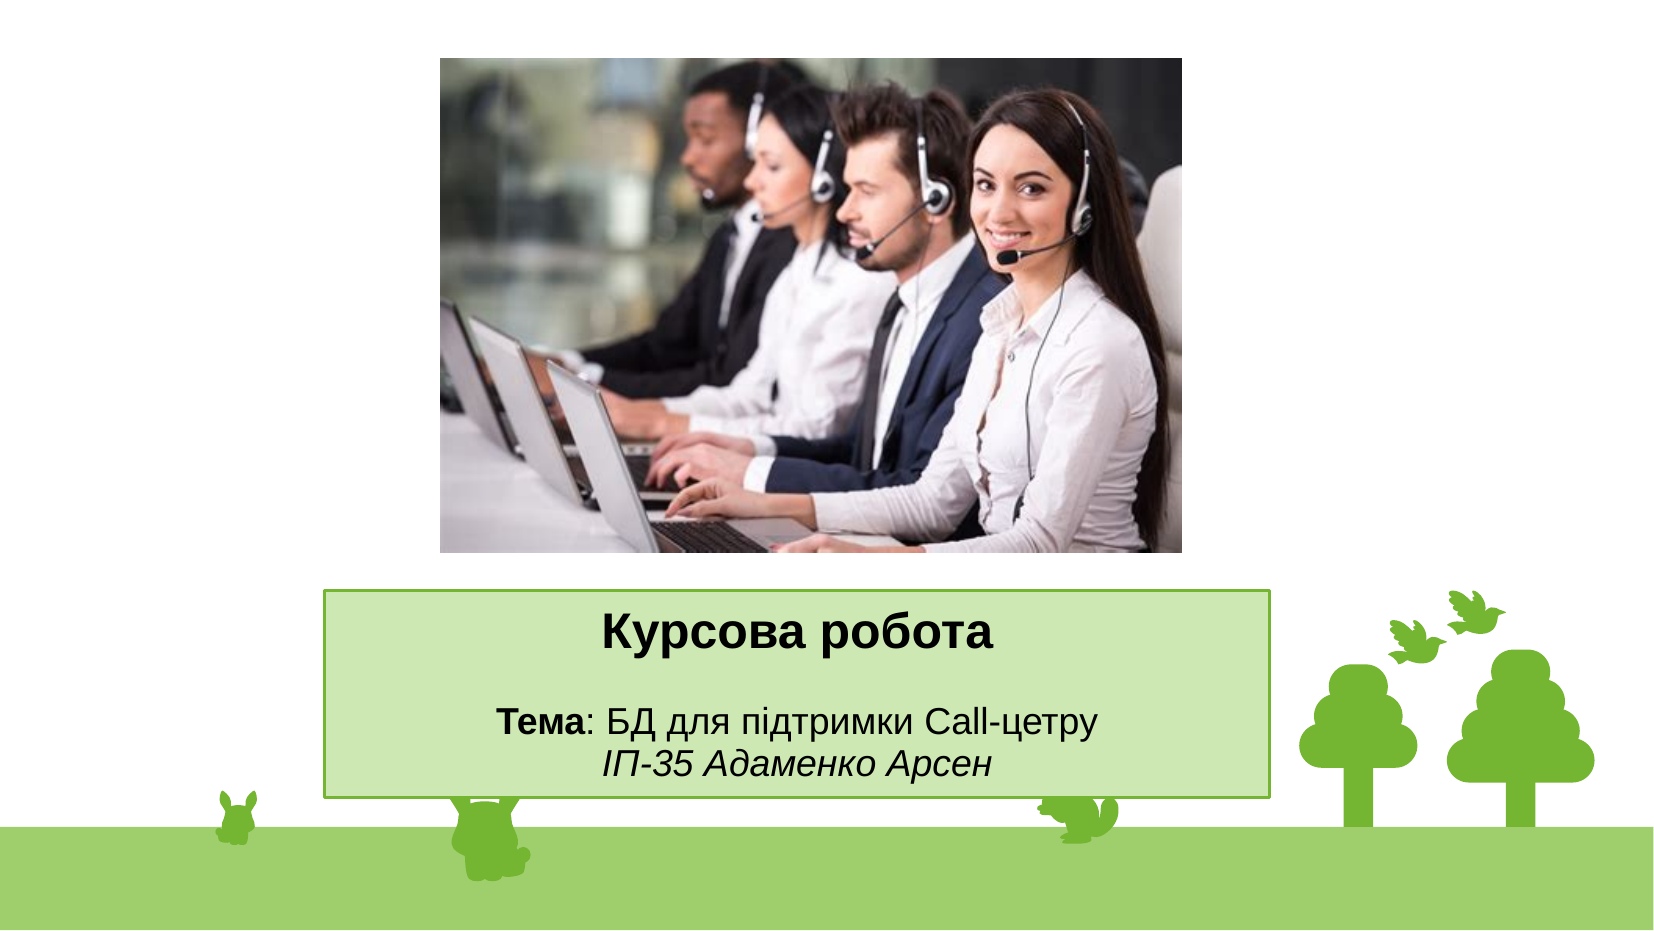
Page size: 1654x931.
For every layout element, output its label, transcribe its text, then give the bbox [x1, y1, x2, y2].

picture [440, 58, 1182, 553]
text_box Курсова робота Тема: БД для підтримки Call-цетру ІП-35 Адаменко Арсен [324, 590, 1270, 798]
